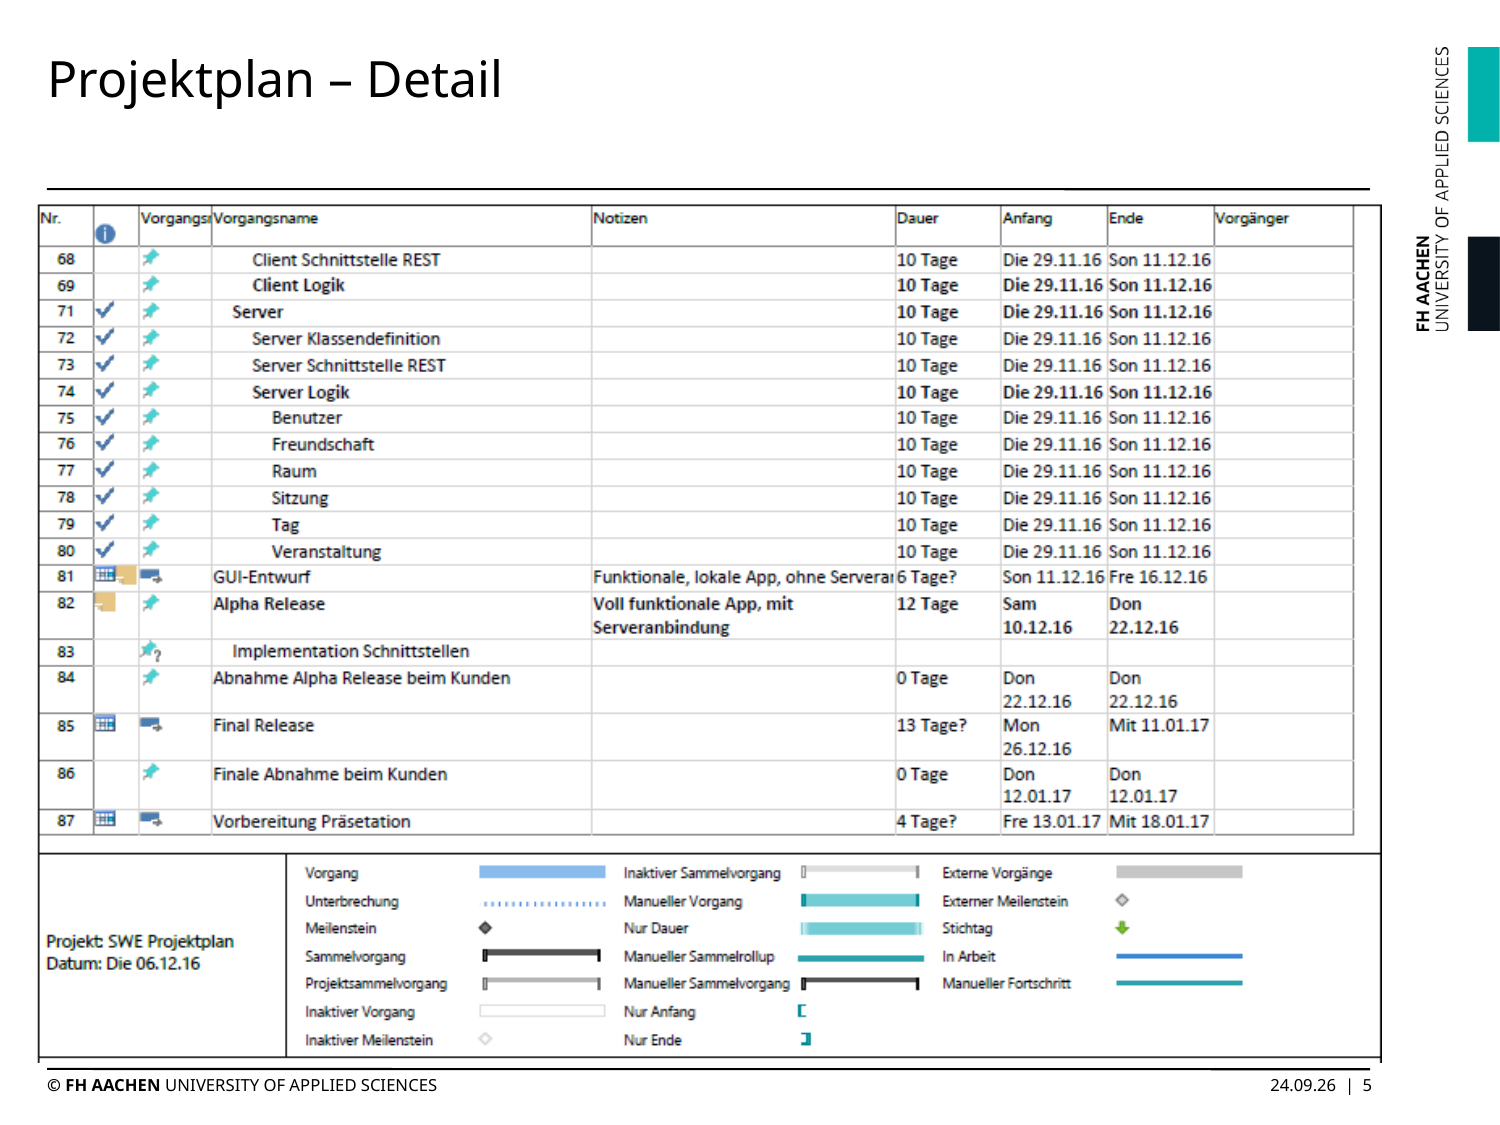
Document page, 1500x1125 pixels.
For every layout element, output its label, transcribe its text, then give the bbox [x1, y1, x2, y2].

title Projektplan – Detail [47, 47, 1370, 130]
picture [1404, 47, 1500, 331]
picture [35, 200, 1382, 1063]
